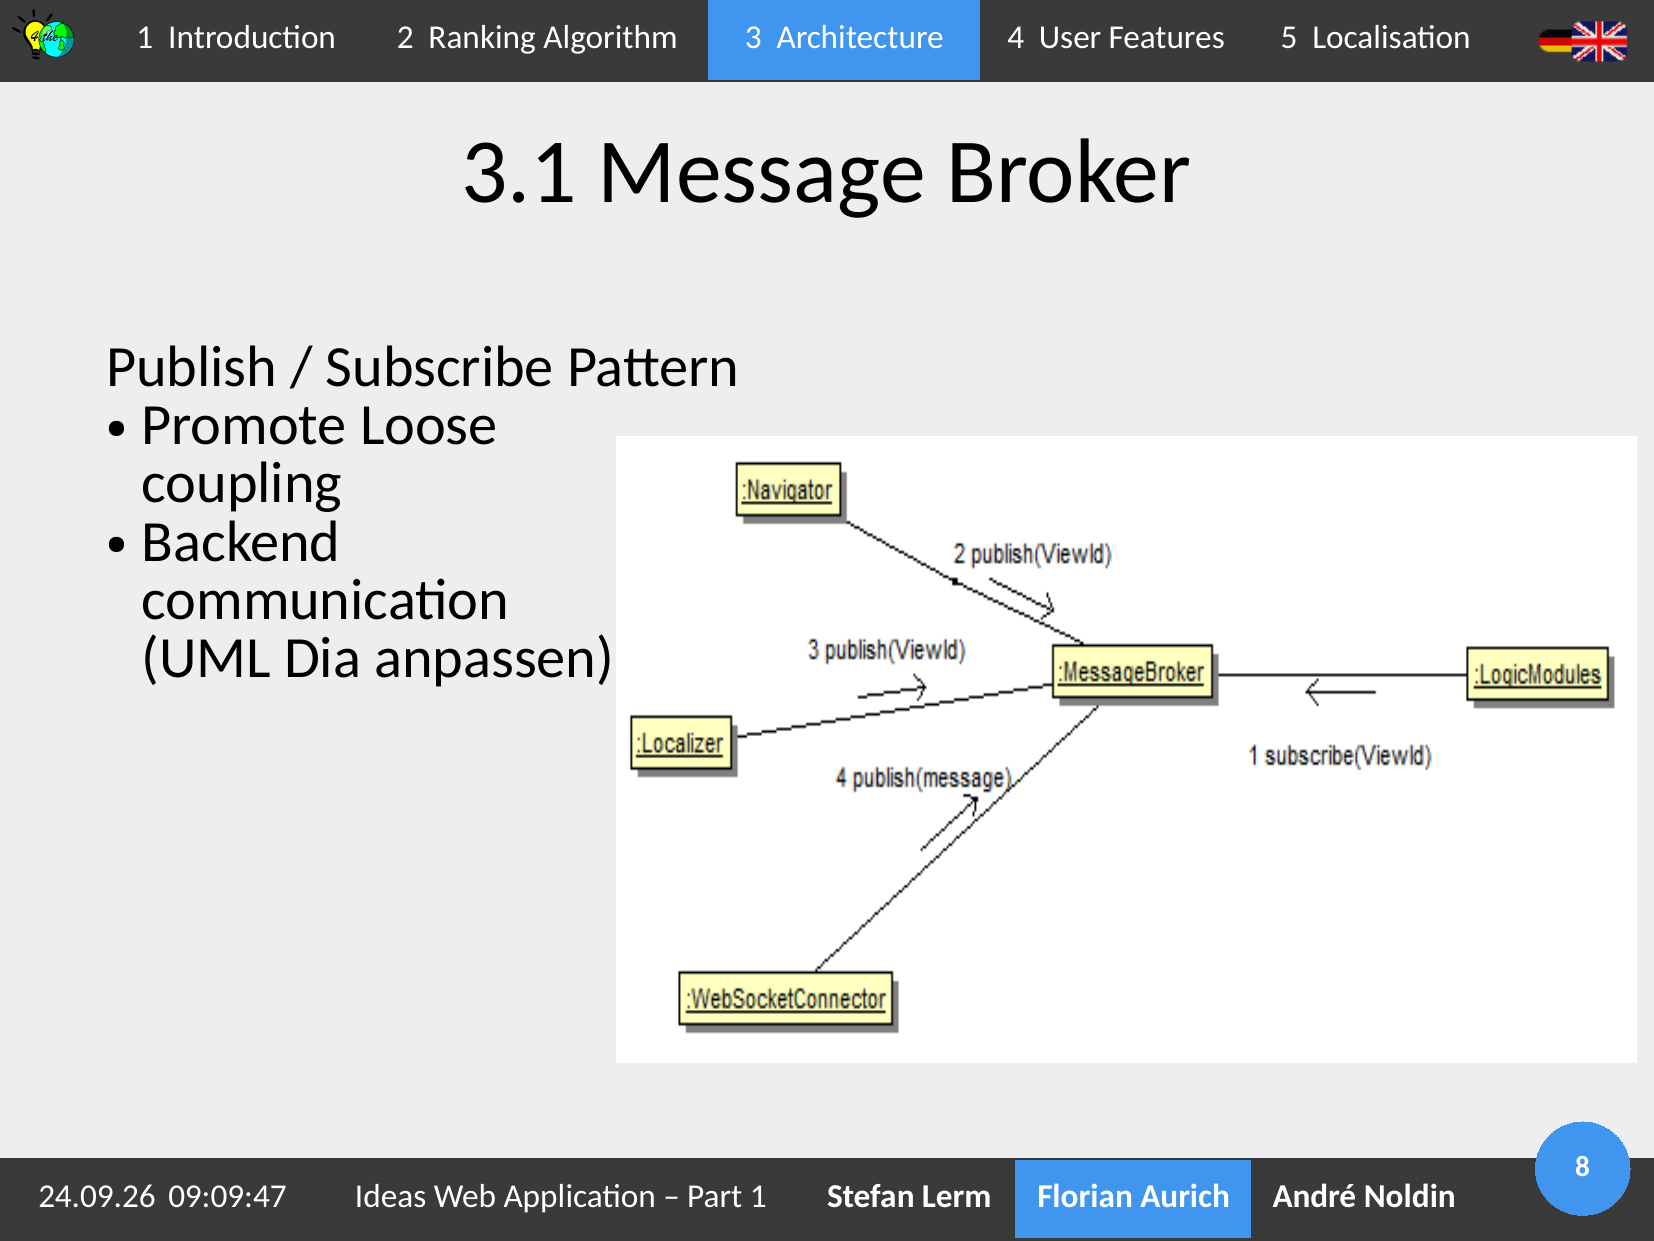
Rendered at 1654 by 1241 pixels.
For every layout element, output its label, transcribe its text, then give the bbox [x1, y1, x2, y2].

text_box 1 Introduction [106, 0, 366, 80]
text_box Florian Aurich [1015, 1160, 1251, 1238]
text_box 5 Localisation [1251, 0, 1501, 80]
picture [1536, 18, 1629, 64]
text_box André Noldin [1251, 1160, 1477, 1238]
picture [2, 0, 83, 80]
text_box Publish / Subscribe Pattern Promote Loose coupling Backend communication (UML Dia anpassen) [106, 342, 863, 827]
text_box 2 Ranking Algorithm [366, 0, 708, 80]
text_box 3 Architecture [708, 0, 980, 80]
text_box Stefan Lerm [804, 1160, 1015, 1238]
picture [616, 436, 1637, 1063]
text_box Ideas Web Application – Part 1 [318, 1160, 804, 1238]
title 3.1 Message Broker [82, 88, 1571, 272]
text_box 4 User Features [980, 0, 1251, 80]
